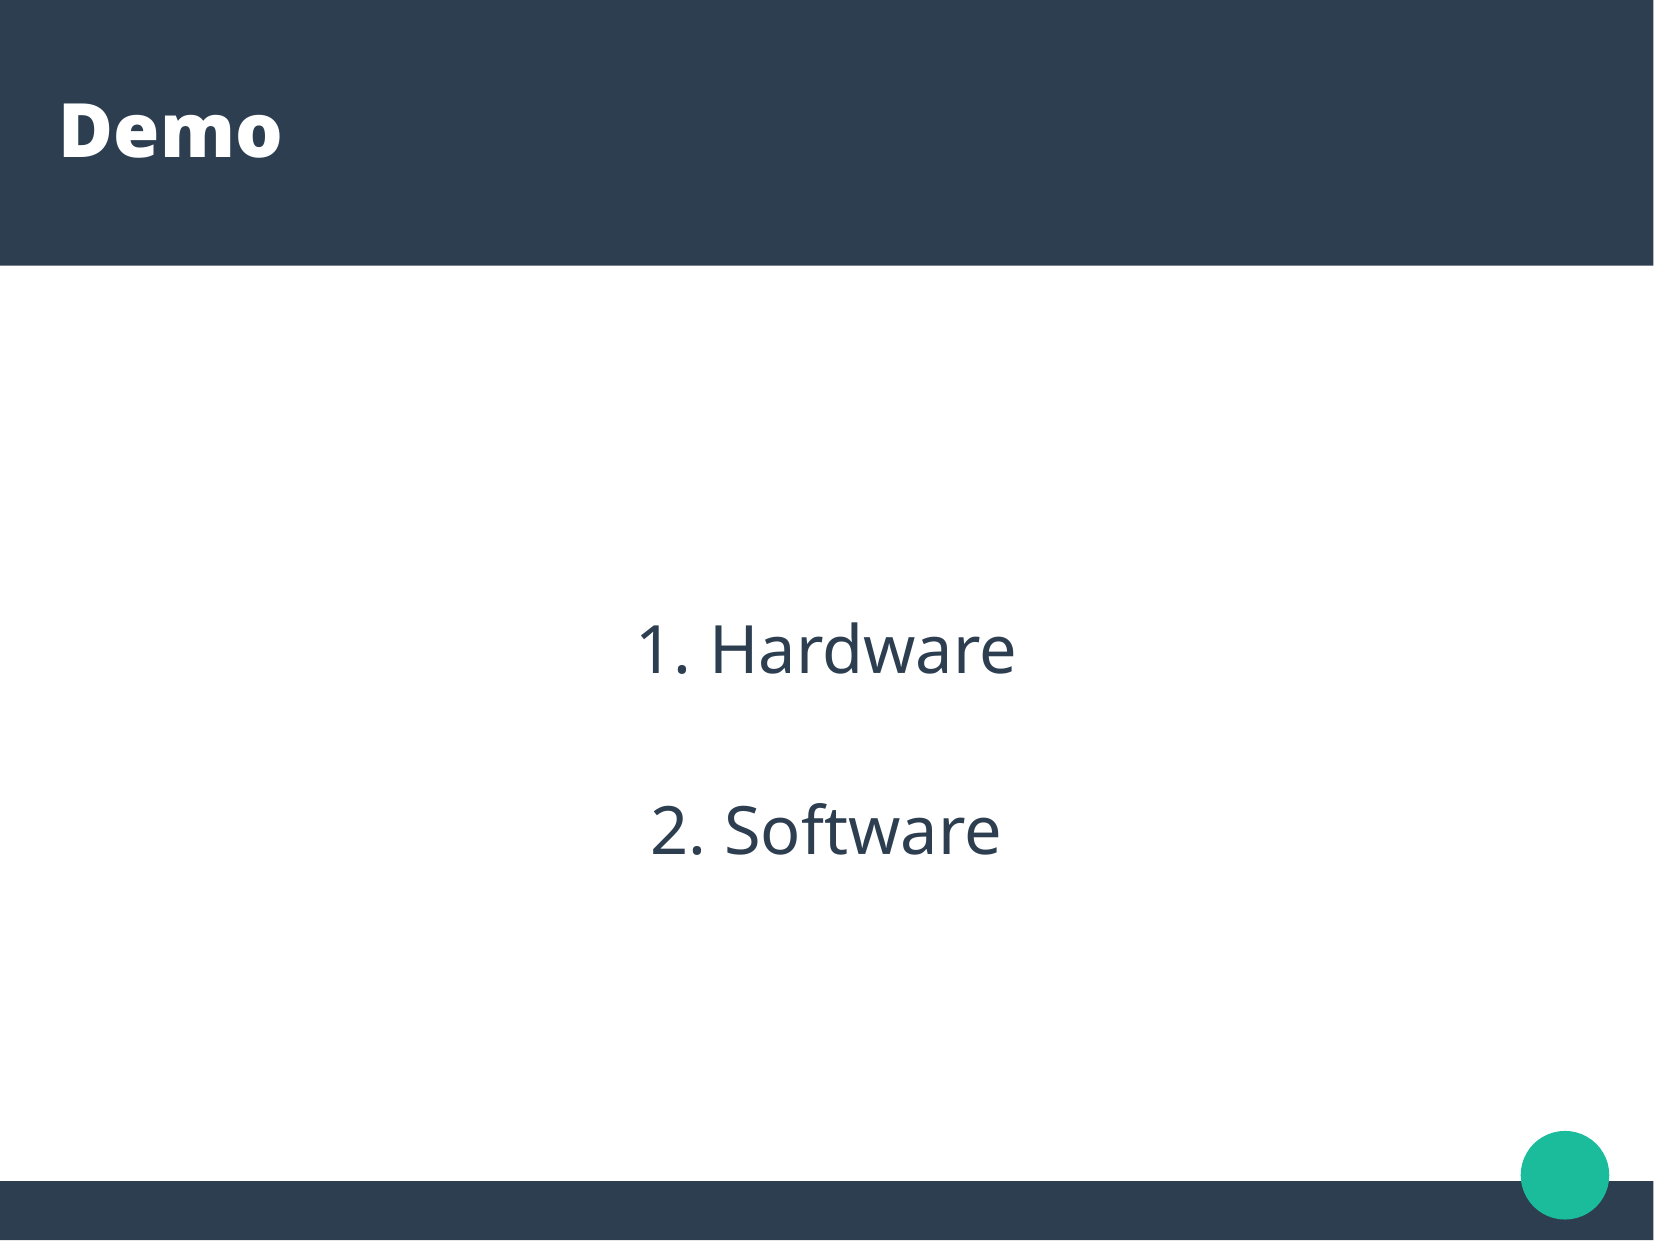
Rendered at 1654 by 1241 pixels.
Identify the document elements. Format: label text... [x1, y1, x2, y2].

subtitle 1. Hardware 2. Software [59, 324, 1595, 1152]
title Demo [59, 49, 1595, 207]
